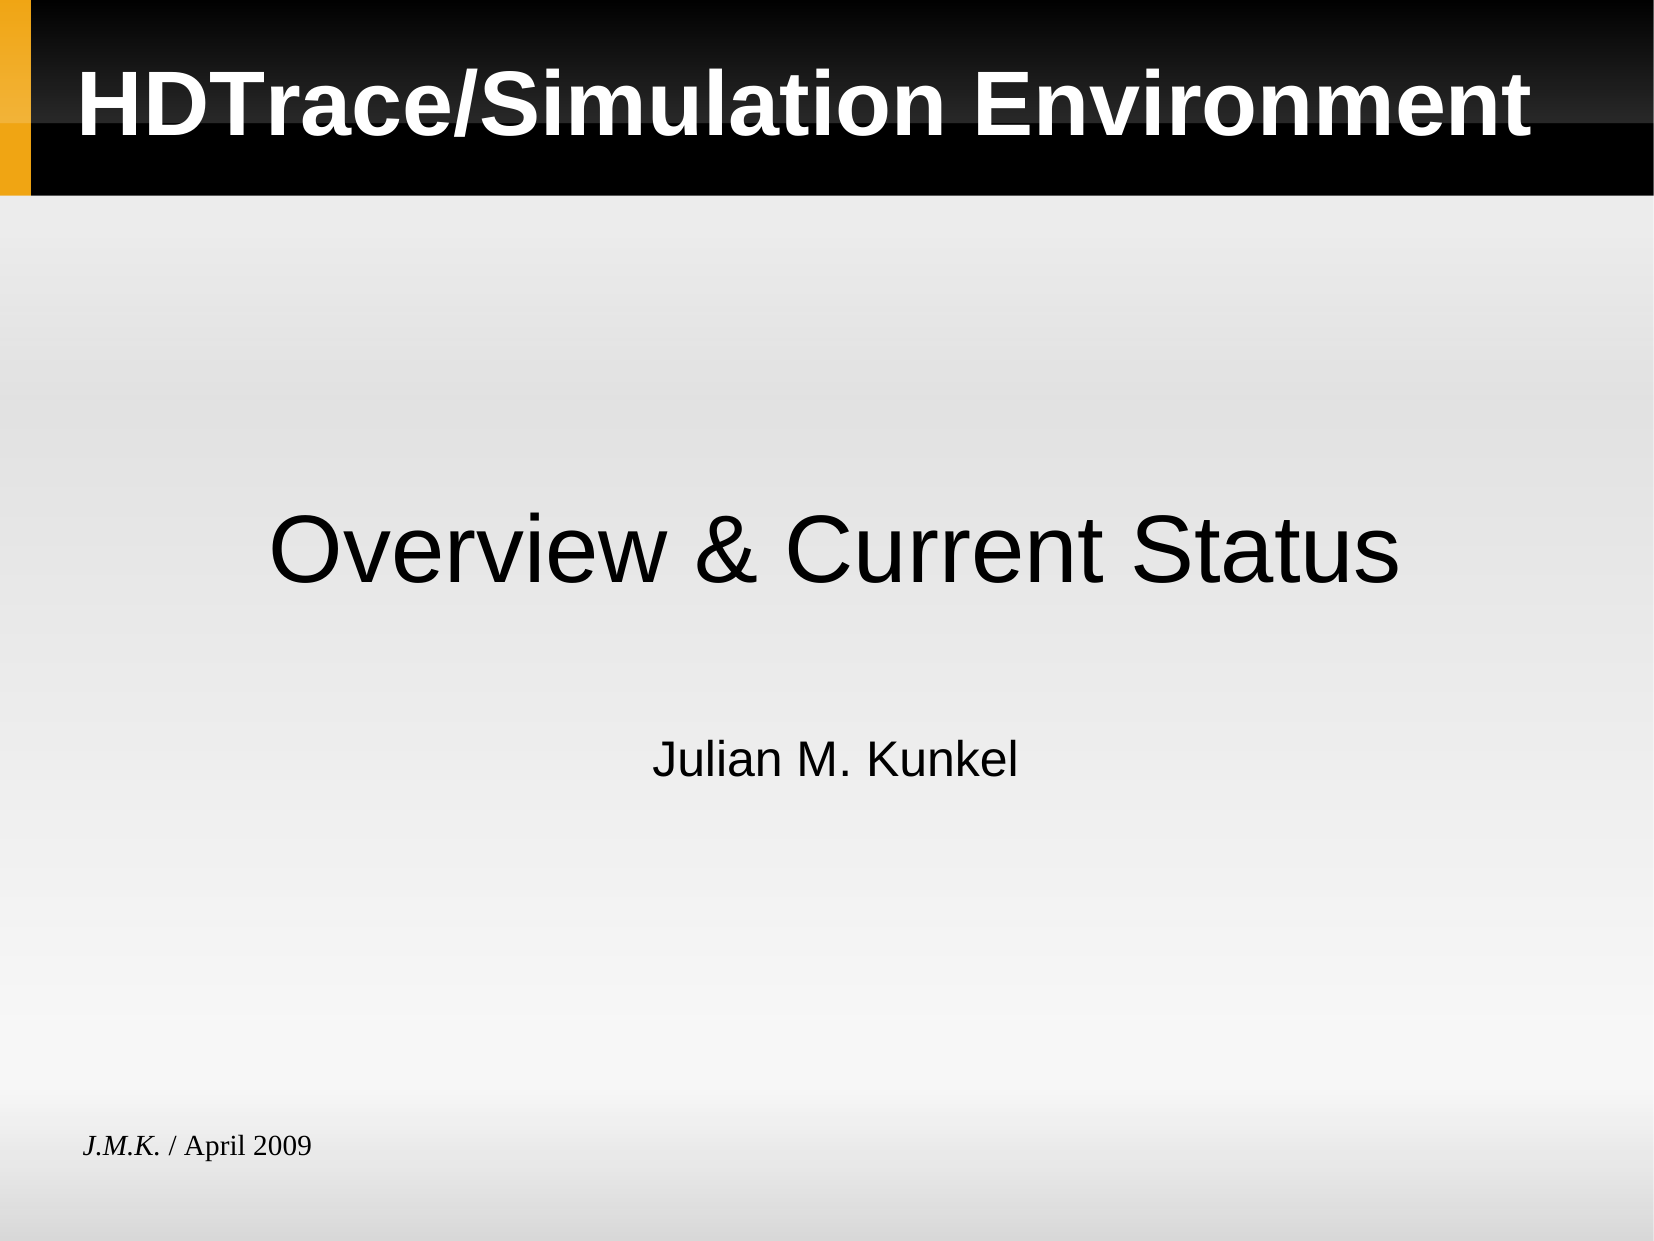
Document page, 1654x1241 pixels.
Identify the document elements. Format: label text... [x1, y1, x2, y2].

title HDTrace/Simulation Environment [76, 0, 1565, 208]
picture [0, 0, 1654, 1241]
list Overview & Current Status Julian M. Kunkel [82, 495, 1571, 796]
